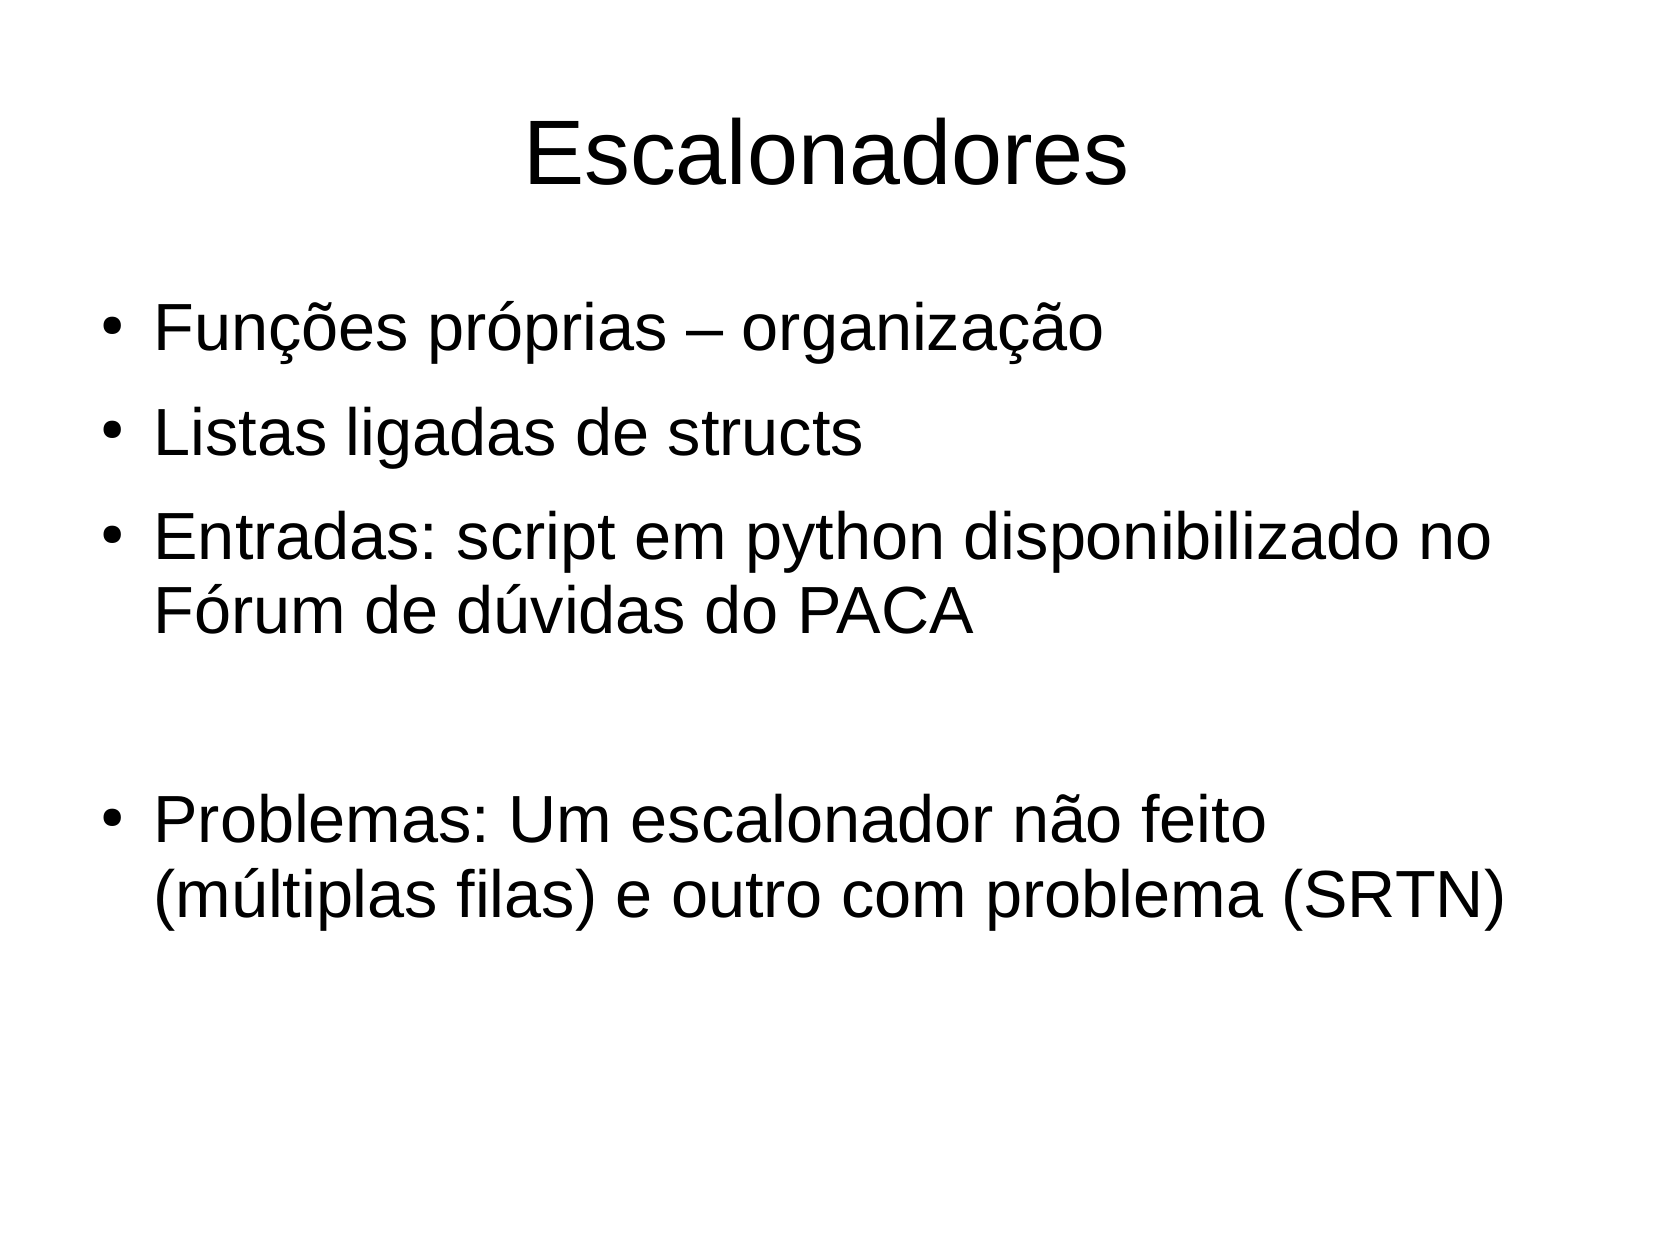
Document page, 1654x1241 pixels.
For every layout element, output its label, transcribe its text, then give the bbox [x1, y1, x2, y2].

list Funções próprias – organização Listas ligadas de structs Entradas: script em python disponibilizado no Fórum de dúvidas do PACA Problemas: Um escalonador não feito (múltiplas filas) e outro com problema (SRTN) [82, 290, 1571, 1010]
title Escalonadores [82, 49, 1571, 257]
